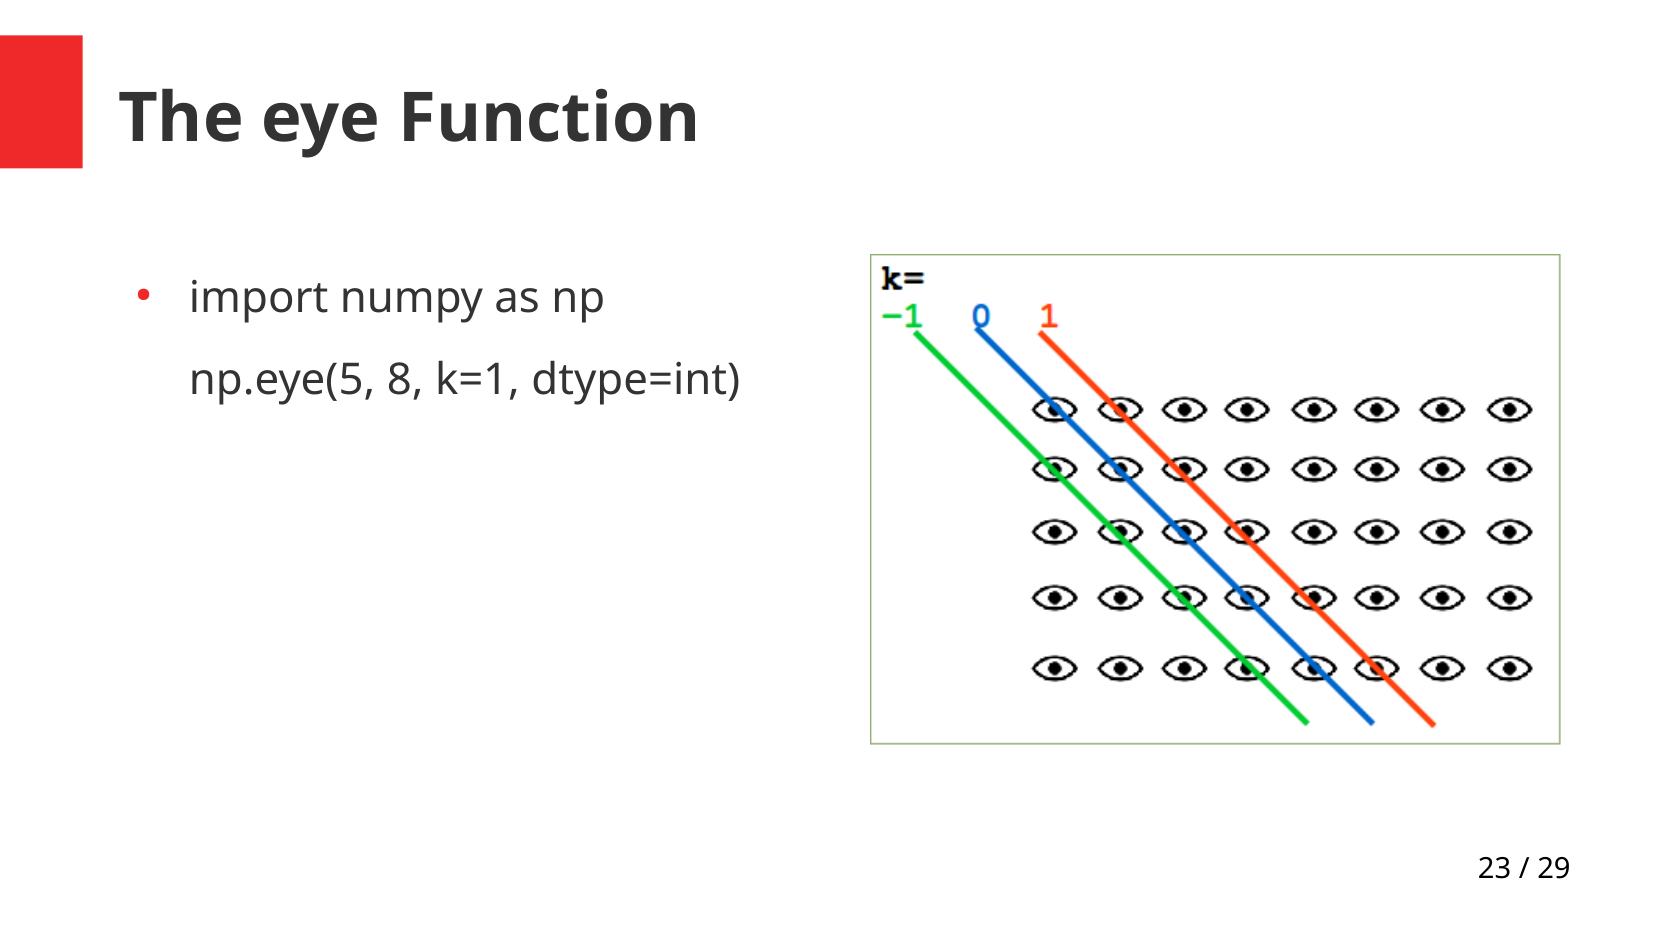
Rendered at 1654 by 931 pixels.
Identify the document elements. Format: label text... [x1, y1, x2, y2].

title The eye Function [118, 37, 1571, 193]
list import numpy as np np.eye(5, 8, k=1, dtype=int) [118, 265, 1536, 806]
picture [870, 254, 1564, 748]
